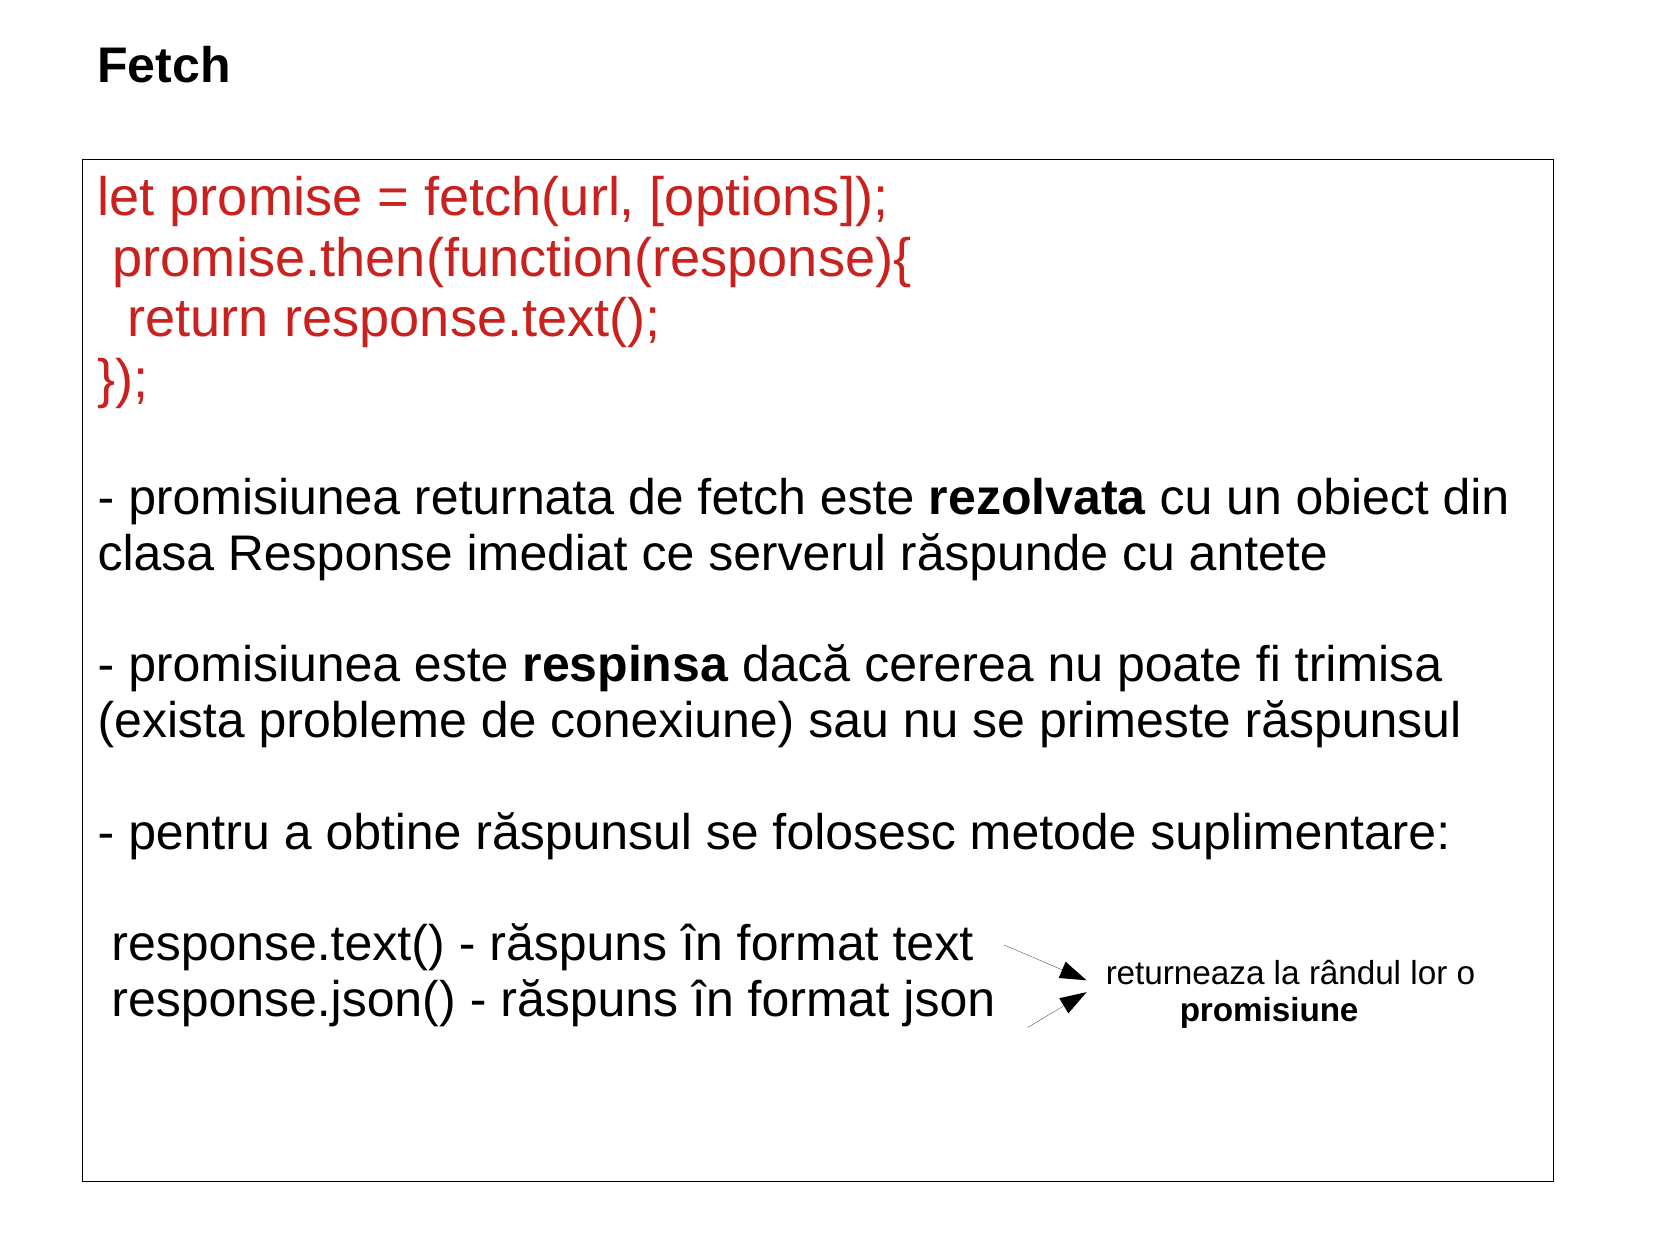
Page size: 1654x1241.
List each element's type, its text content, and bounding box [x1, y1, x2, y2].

text_box Fetch [82, 29, 246, 156]
text_box returneaza la rândul lor o promisiune [1091, 947, 1512, 1036]
text_box let promise = fetch(url, [options]); promise.then(function(response){ return response.text(); }); - promisiunea returnata de fetch este rezolvata cu un obiect din clasa Response imediat ce serverul răspunde cu antete - promisiunea este respinsa dacă cererea nu poate fi trimisa (exista probleme de conexiune) sau nu se primeste răspunsul - pentru a obtine răspunsul se folosesc metode suplimentare: response.text() - răspuns în format text response.json() - răspuns în format json [82, 159, 1554, 1182]
